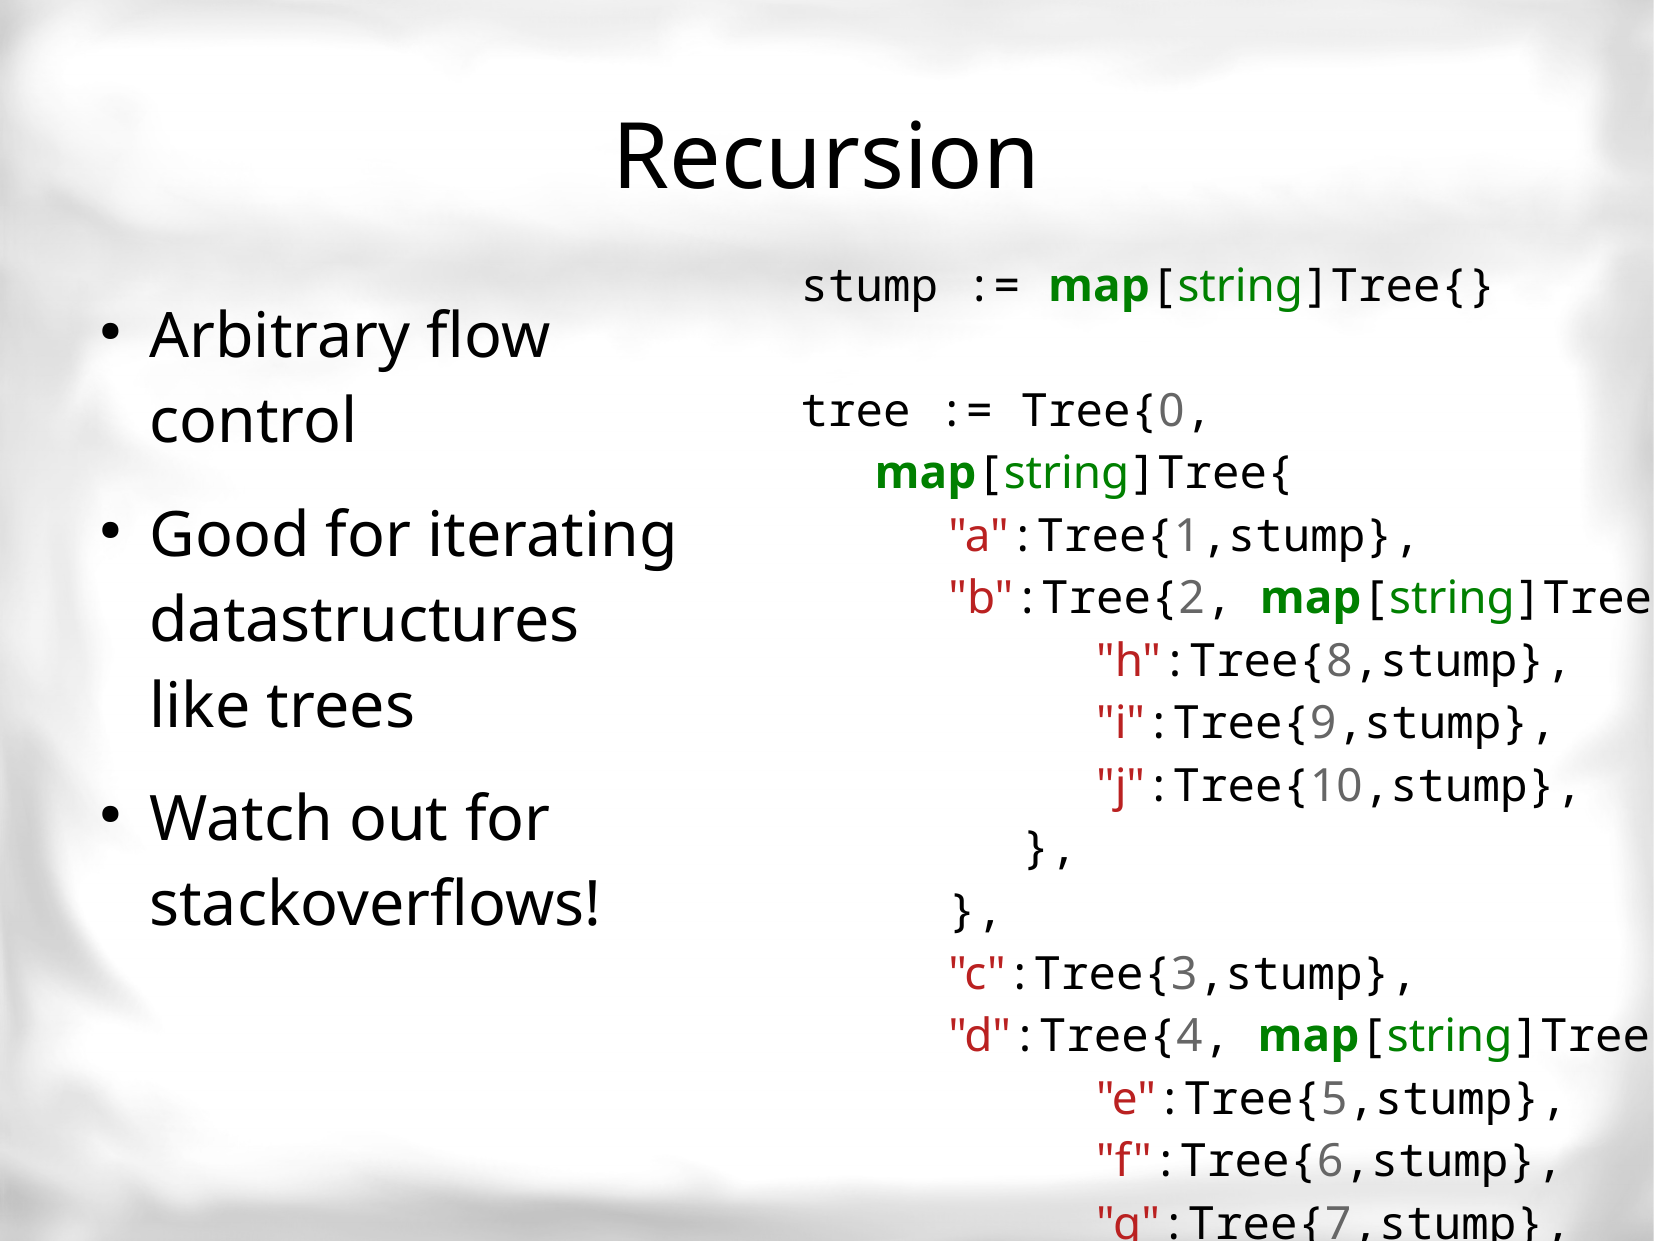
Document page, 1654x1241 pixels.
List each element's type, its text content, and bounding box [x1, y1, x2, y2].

list Arbitrary flow control Good for iterating datastructures like trees Watch out for stackoverflows! [82, 290, 681, 1010]
picture [0, 0, 1654, 1241]
text_box stump := map[string]Tree{} tree := Tree{0, map[string]Tree{ "a":Tree{1,stump}, "b":Tree{2, map[string]Tree{ "h":Tree{8,stump}, "i":Tree{9,stump}, "j":Tree{10,stump}, }, }, "c":Tree{3,stump}, "d":Tree{4, map[string]Tree{ "e":Tree{5,stump}, "f":Tree{6,stump}, "g":Tree{7,stump}, }, }, }, } [712, 182, 1651, 1241]
title Recursion [82, 49, 1571, 257]
